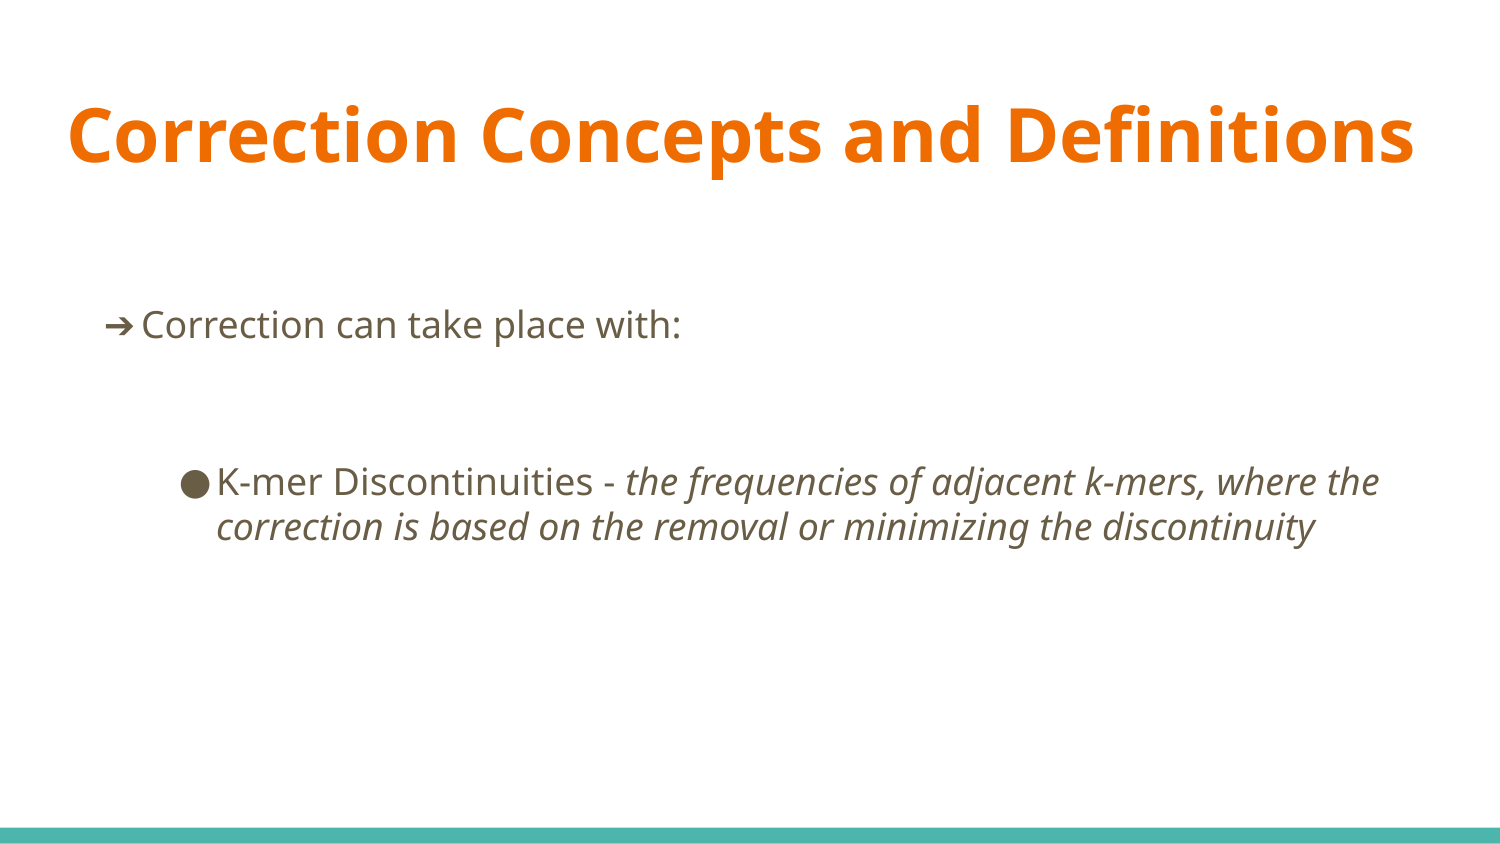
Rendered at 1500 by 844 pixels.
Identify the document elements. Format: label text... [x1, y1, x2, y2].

title Correction Concepts and Definitions [51, 72, 1449, 189]
list Correction can take place with: K-mer Discontinuities - the frequencies of adjacent k-mers, where the correction is based on the removal or minimizing the discontinuity [51, 207, 1449, 750]
